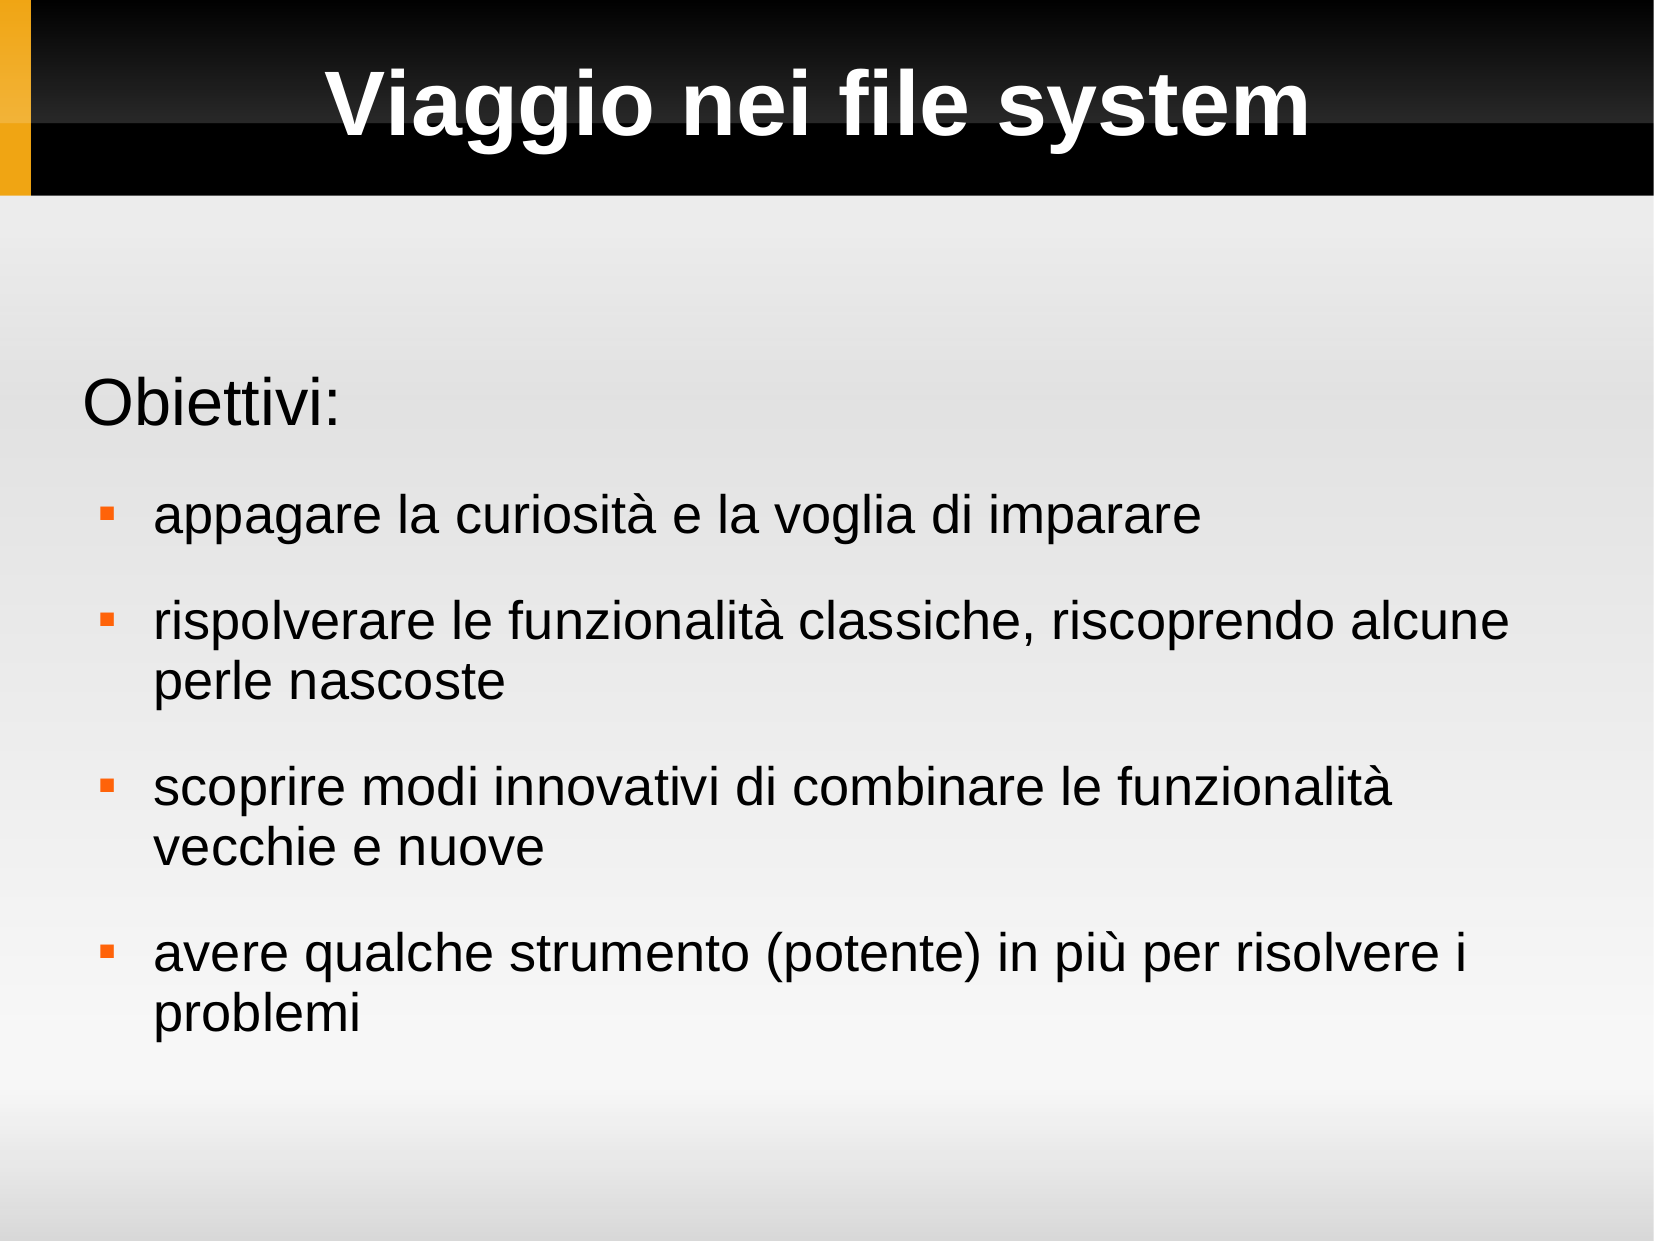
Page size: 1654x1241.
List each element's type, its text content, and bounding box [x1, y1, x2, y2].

list Obiettivi: appagare la curiosità e la voglia di imparare rispolverare le funzionalità classiche, riscoprendo alcune perle nascoste scoprire modi innovativi di combinare le funzionalità vecchie e nuove avere qualche strumento (potente) in più per risolvere i problemi [82, 290, 1571, 1094]
picture [0, 0, 1654, 1241]
title Viaggio nei file system [75, 0, 1564, 208]
